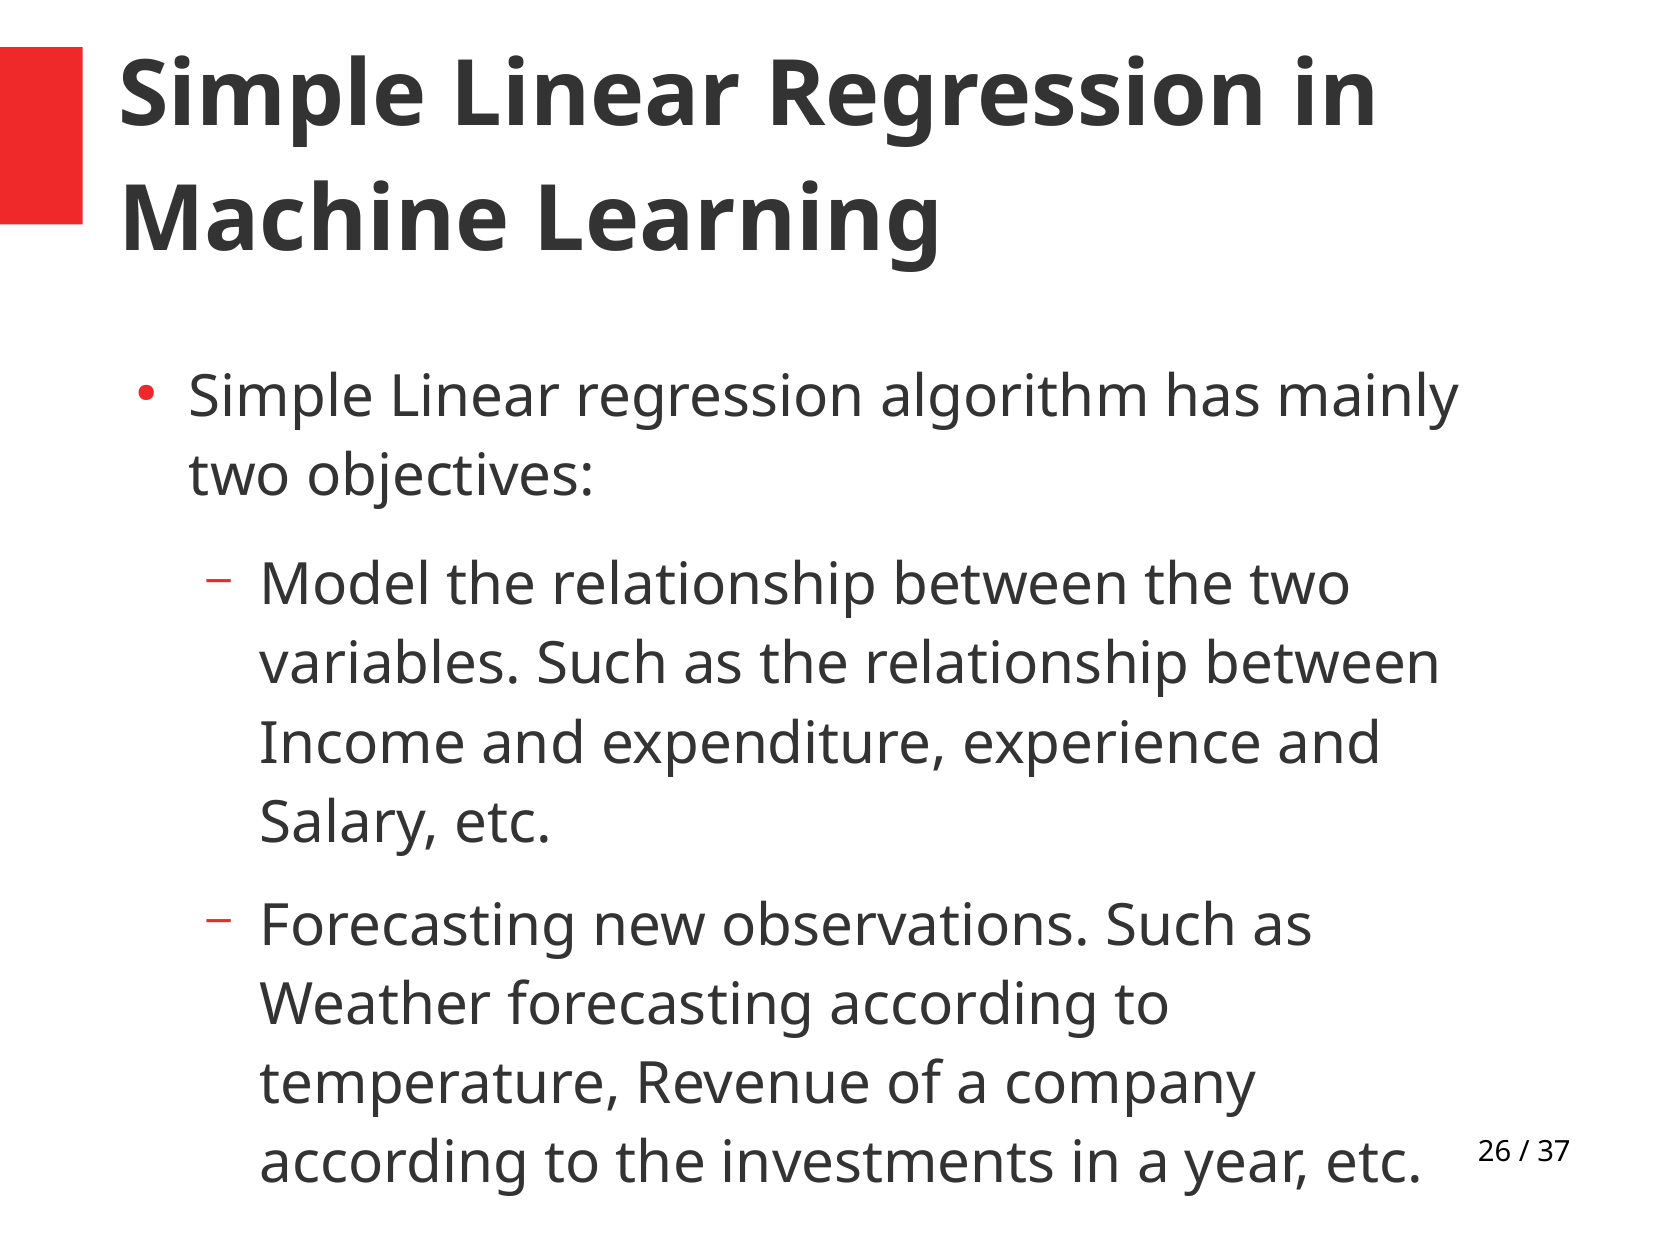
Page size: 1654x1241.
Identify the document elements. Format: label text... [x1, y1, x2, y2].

title Simple Linear Regression in Machine Learning [118, 28, 1571, 278]
list Simple Linear regression algorithm has mainly two objectives: Model the relationship between the two variables. Such as the relationship between Income and expenditure, experience and Salary, etc. Forecasting new observations. Such as Weather forecasting according to temperature, Revenue of a company according to the investments in a year, etc. [118, 354, 1536, 1074]
